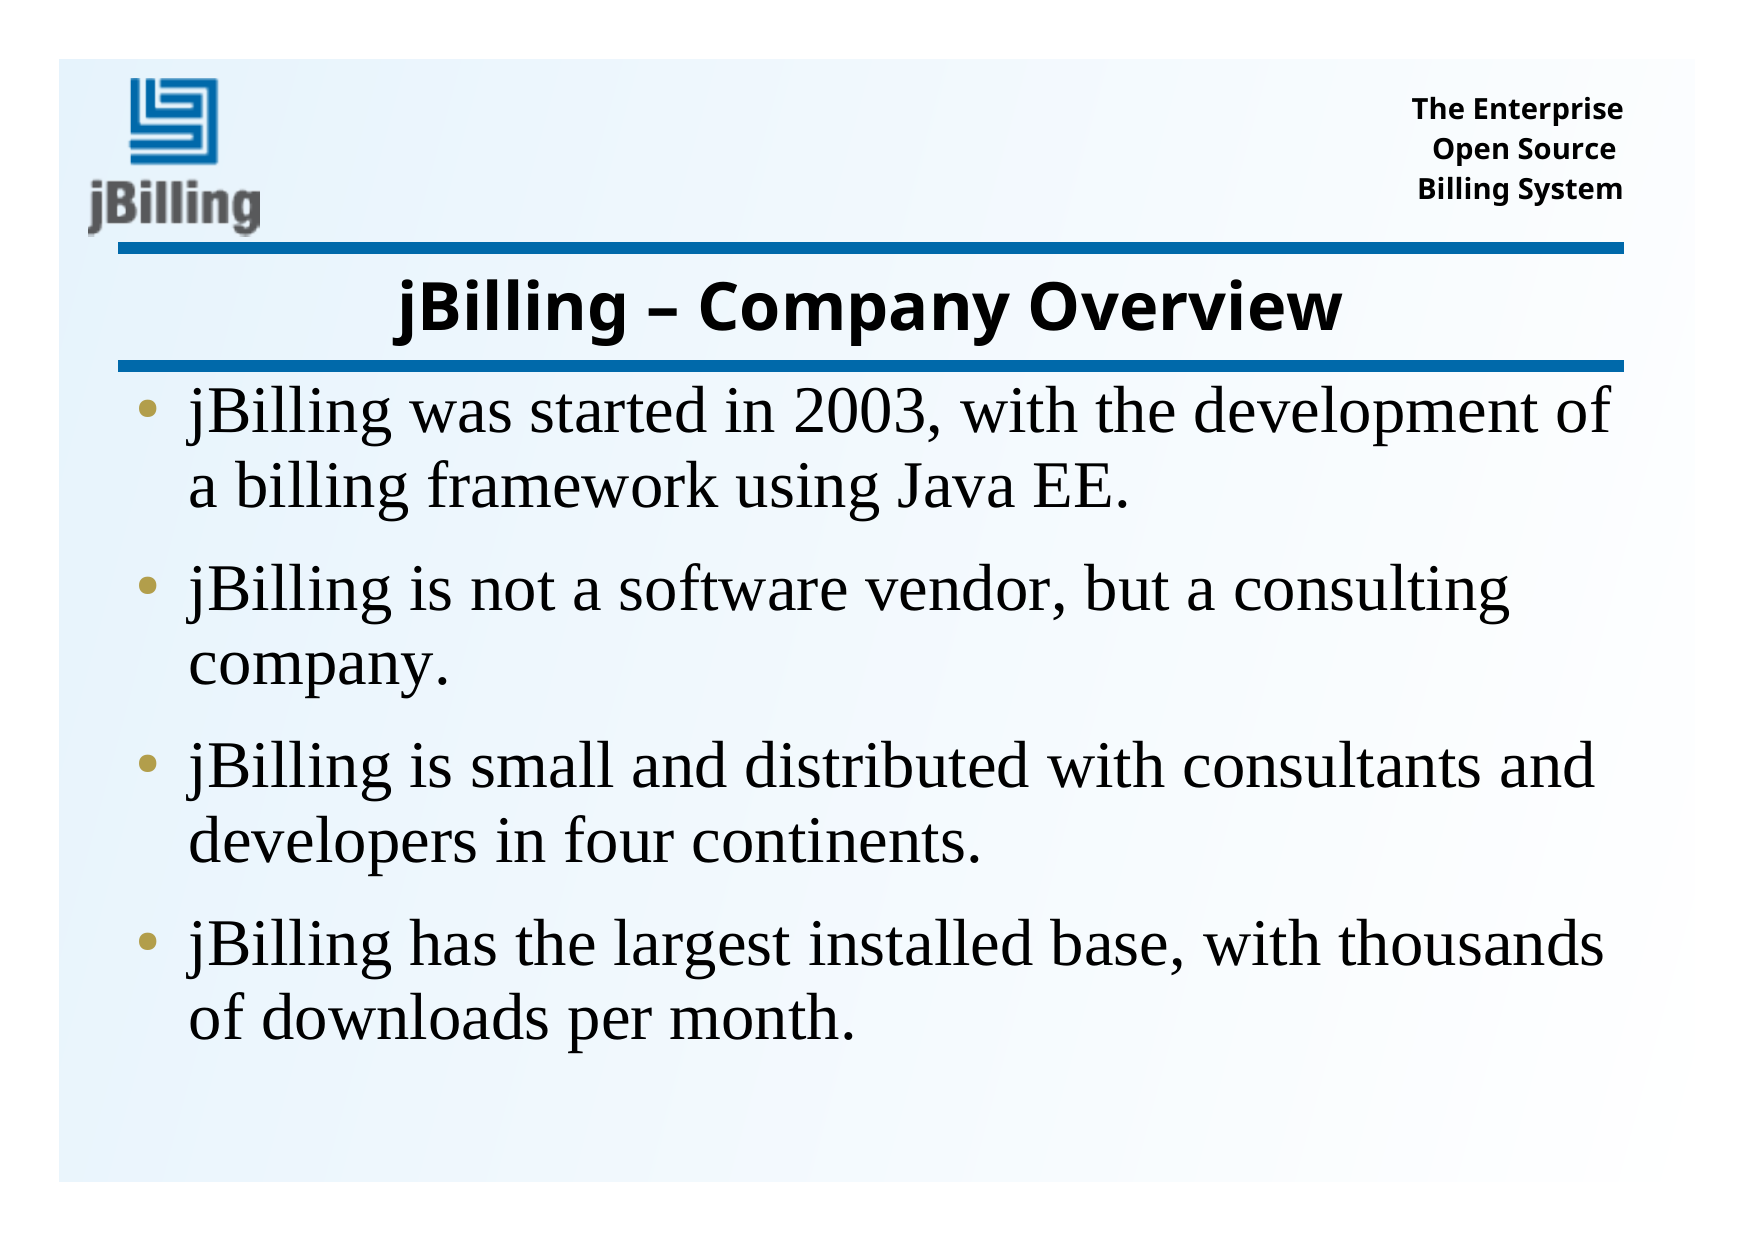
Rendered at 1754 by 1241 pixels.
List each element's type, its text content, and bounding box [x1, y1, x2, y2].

list jBilling was started in 2003, with the development of a billing framework using Java EE. jBilling is not a software vendor, but a consulting company. jBilling is small and distributed with consultants and developers in four continents. jBilling has the largest installed base, with thousands of downloads per month. [118, 373, 1625, 1219]
title jBilling – Company Overview [118, 248, 1625, 361]
picture [88, 78, 260, 237]
